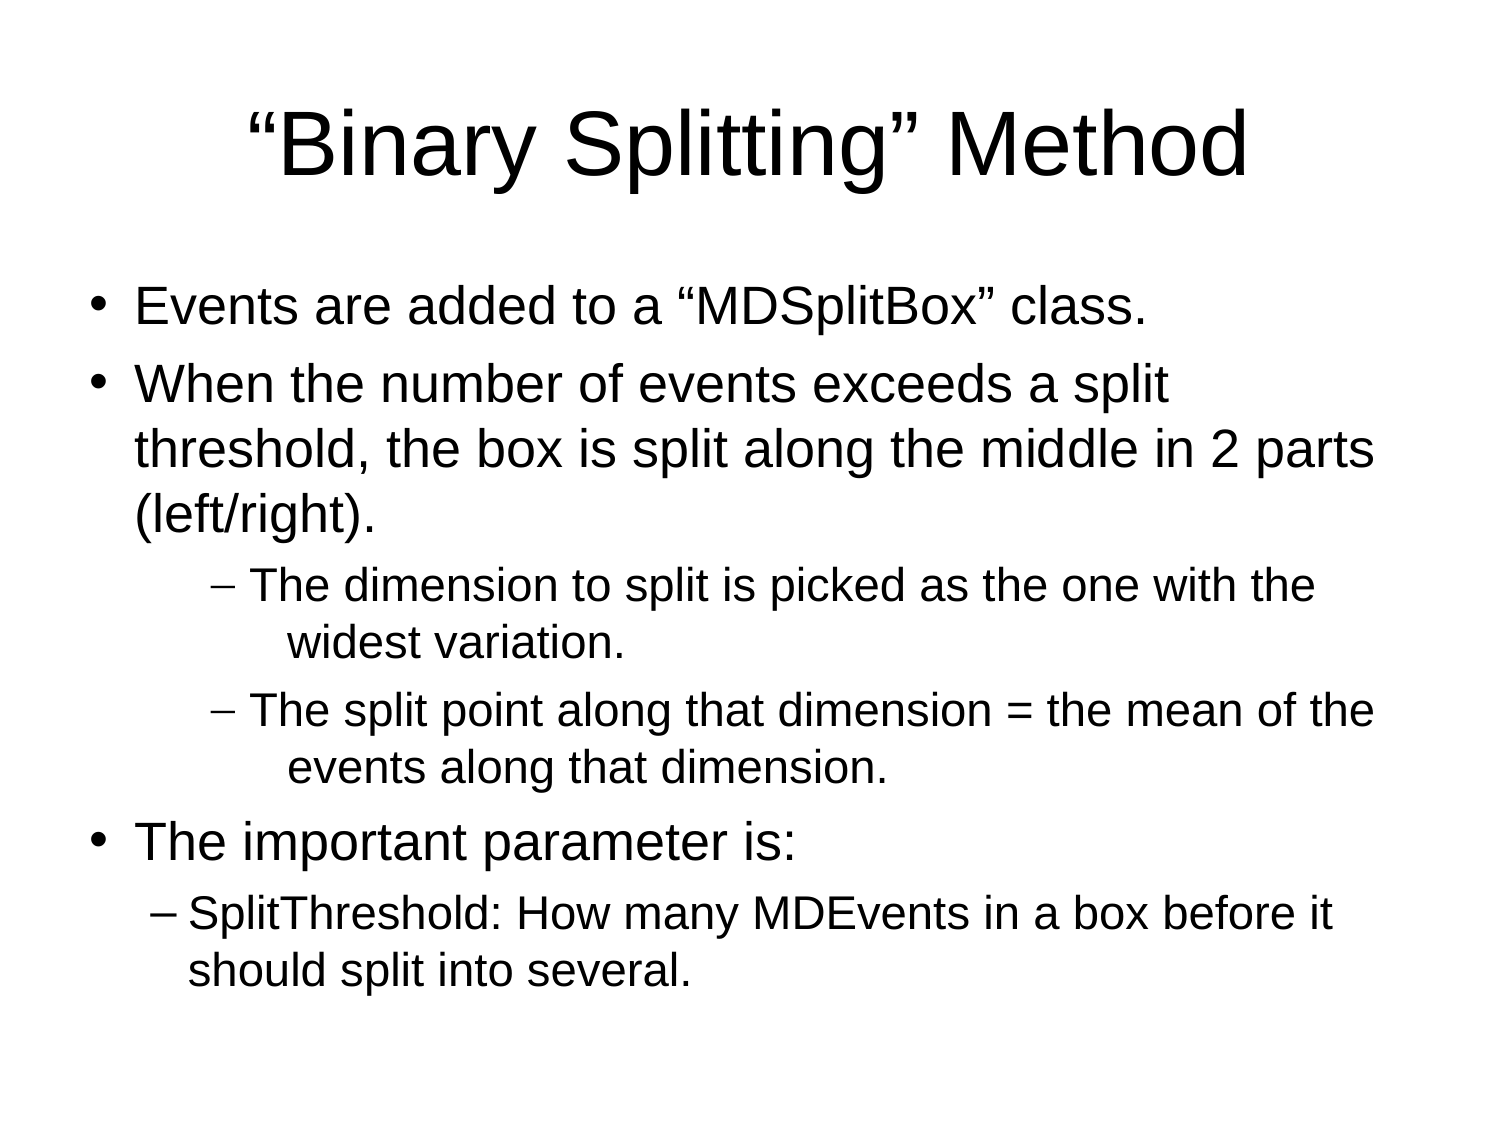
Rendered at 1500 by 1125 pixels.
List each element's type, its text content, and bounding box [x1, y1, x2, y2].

list Events are added to a “MDSplitBox” class. When the number of events exceeds a split threshold, the box is split along the middle in 2 parts (left/right). The dimension to split is picked as the one with the widest variation. The split point along that dimension = the mean of the events along that dimension. The important parameter is: SplitThreshold: How many MDEvents in a box before it should split into several. [75, 262, 1426, 1005]
title “Binary Splitting” Method [75, 45, 1426, 233]
